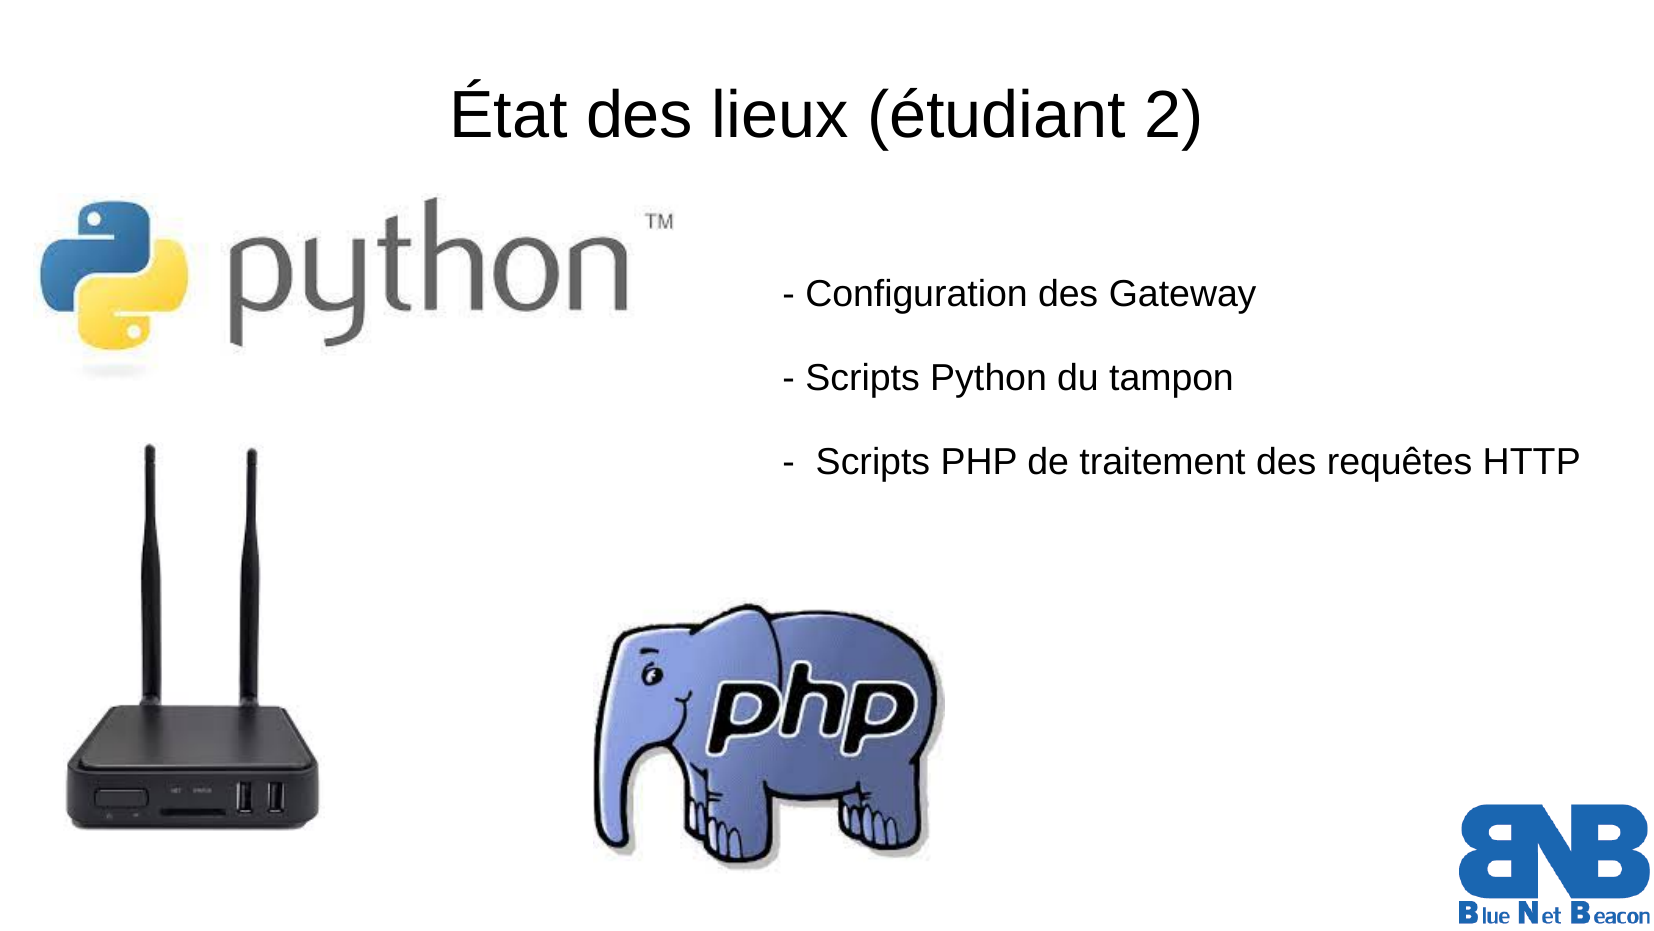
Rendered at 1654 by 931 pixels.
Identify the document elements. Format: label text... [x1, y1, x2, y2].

picture [63, 442, 325, 914]
picture [1459, 797, 1650, 930]
picture [593, 560, 945, 913]
text_box - Configuration des Gateway - Scripts Python du tampon - Scripts PHP de traitement des requêtes HTTP [767, 264, 1625, 532]
title État des lieux (étudiant 2) [82, 37, 1571, 193]
picture [33, 193, 680, 384]
